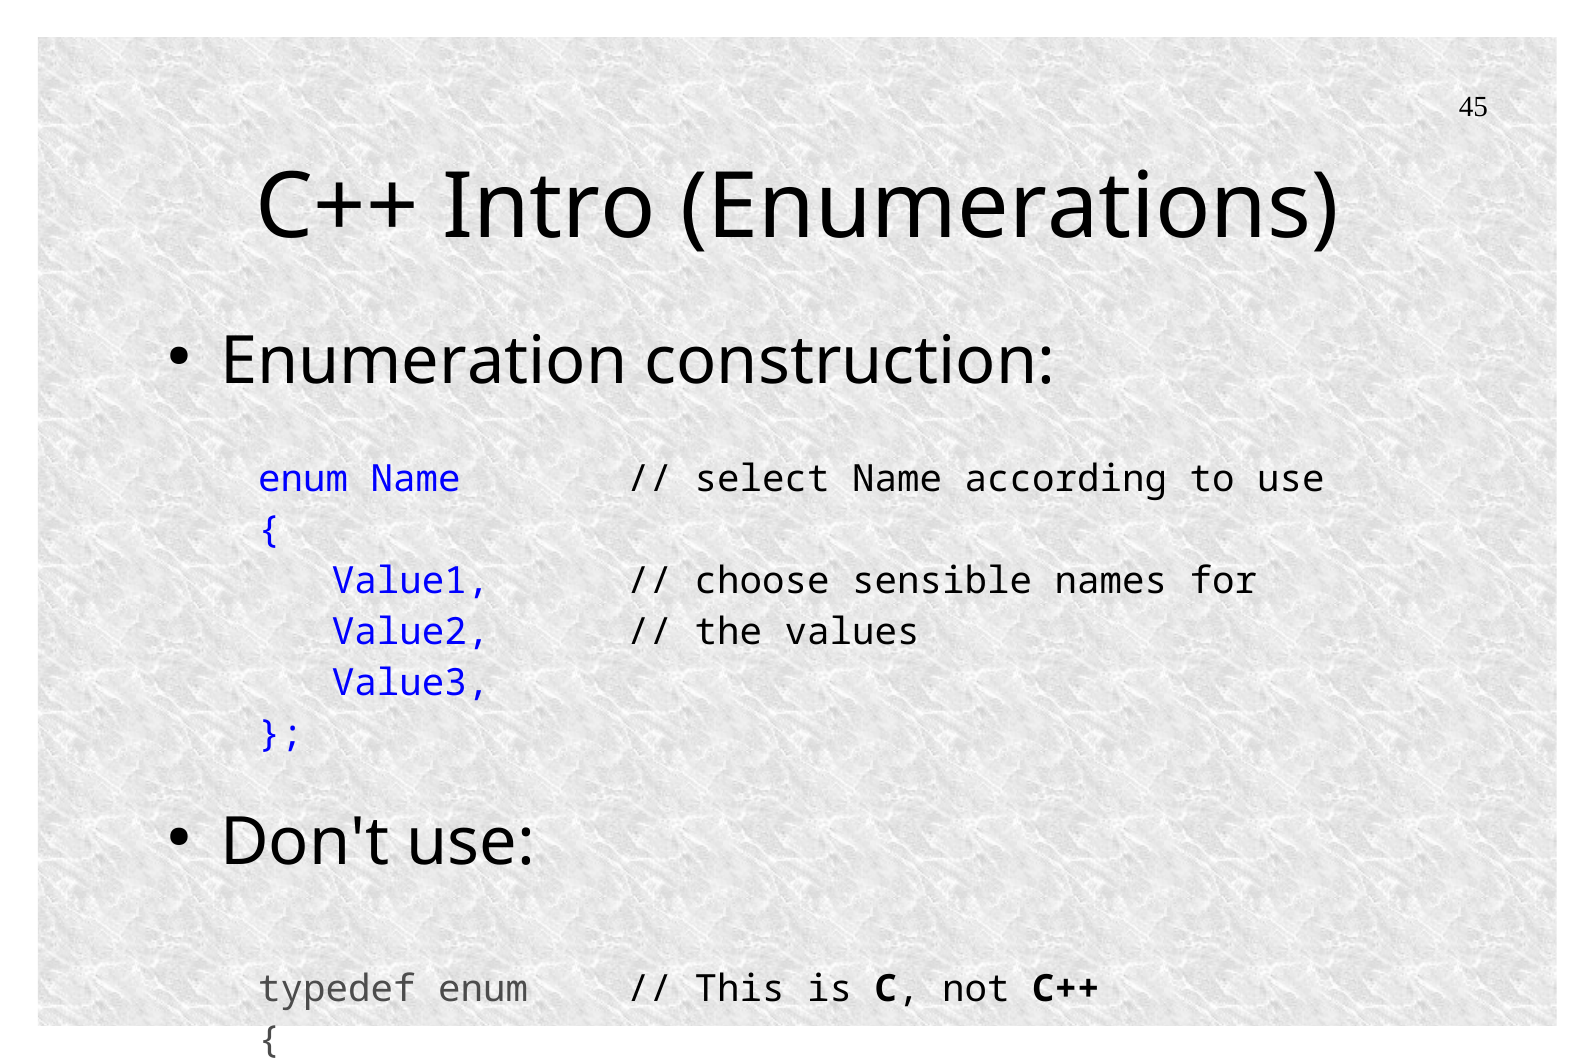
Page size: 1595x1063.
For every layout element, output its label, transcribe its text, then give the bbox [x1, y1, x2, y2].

list Enumeration construction: Don't use: [149, 312, 1447, 935]
picture [37, 37, 1557, 1026]
text_box enum Name // select Name according to use { Value1, // choose sensible names for Value2, // the values Value3, }; typedef enum // This is C, not C++ { ... [258, 451, 1325, 993]
title C++ Intro (Enumerations) [149, 119, 1447, 285]
